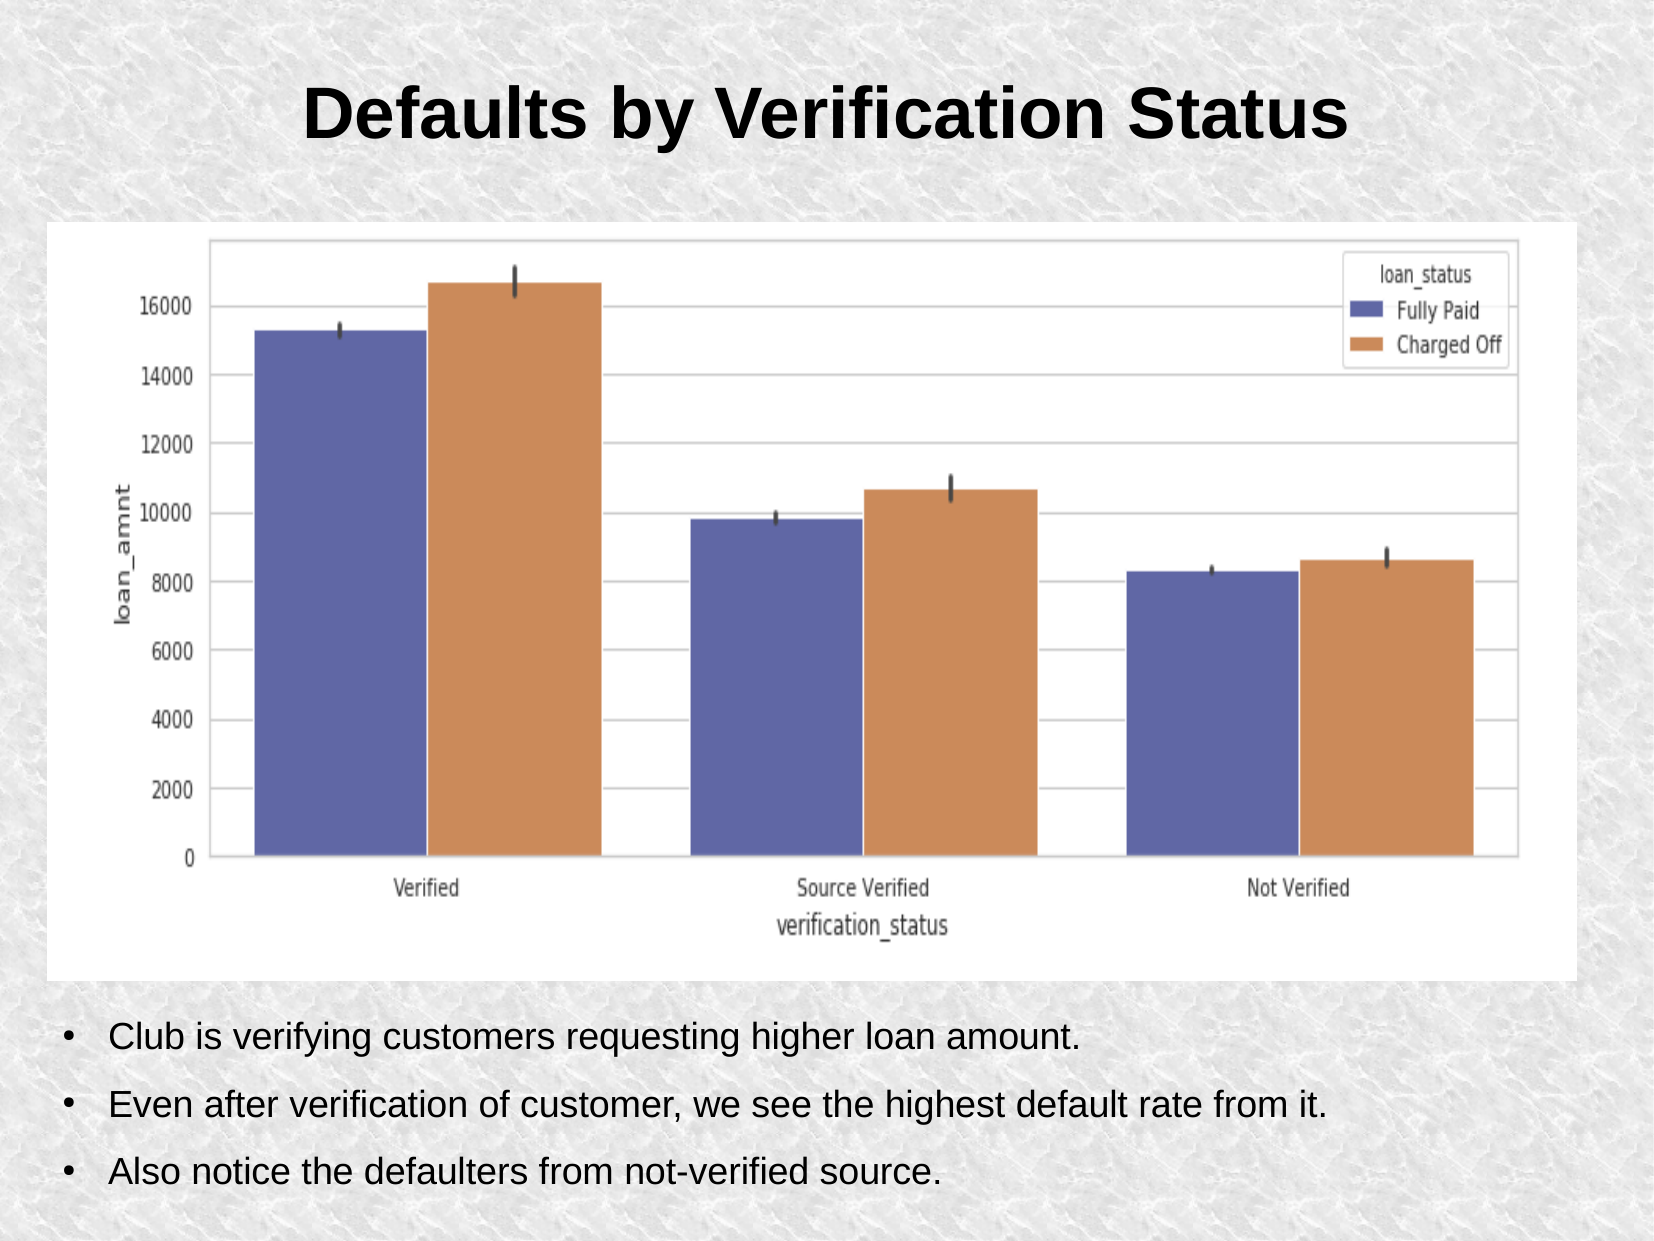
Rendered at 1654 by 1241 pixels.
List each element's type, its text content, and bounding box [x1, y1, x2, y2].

list Club is verifying customers requesting higher loan amount. Even after verification of customer, we see the highest default rate from it. Also notice the defaulters from not-verified source. [47, 1015, 1548, 1193]
title Defaults by Verification Status [82, 49, 1571, 178]
picture [0, 0, 1654, 1241]
